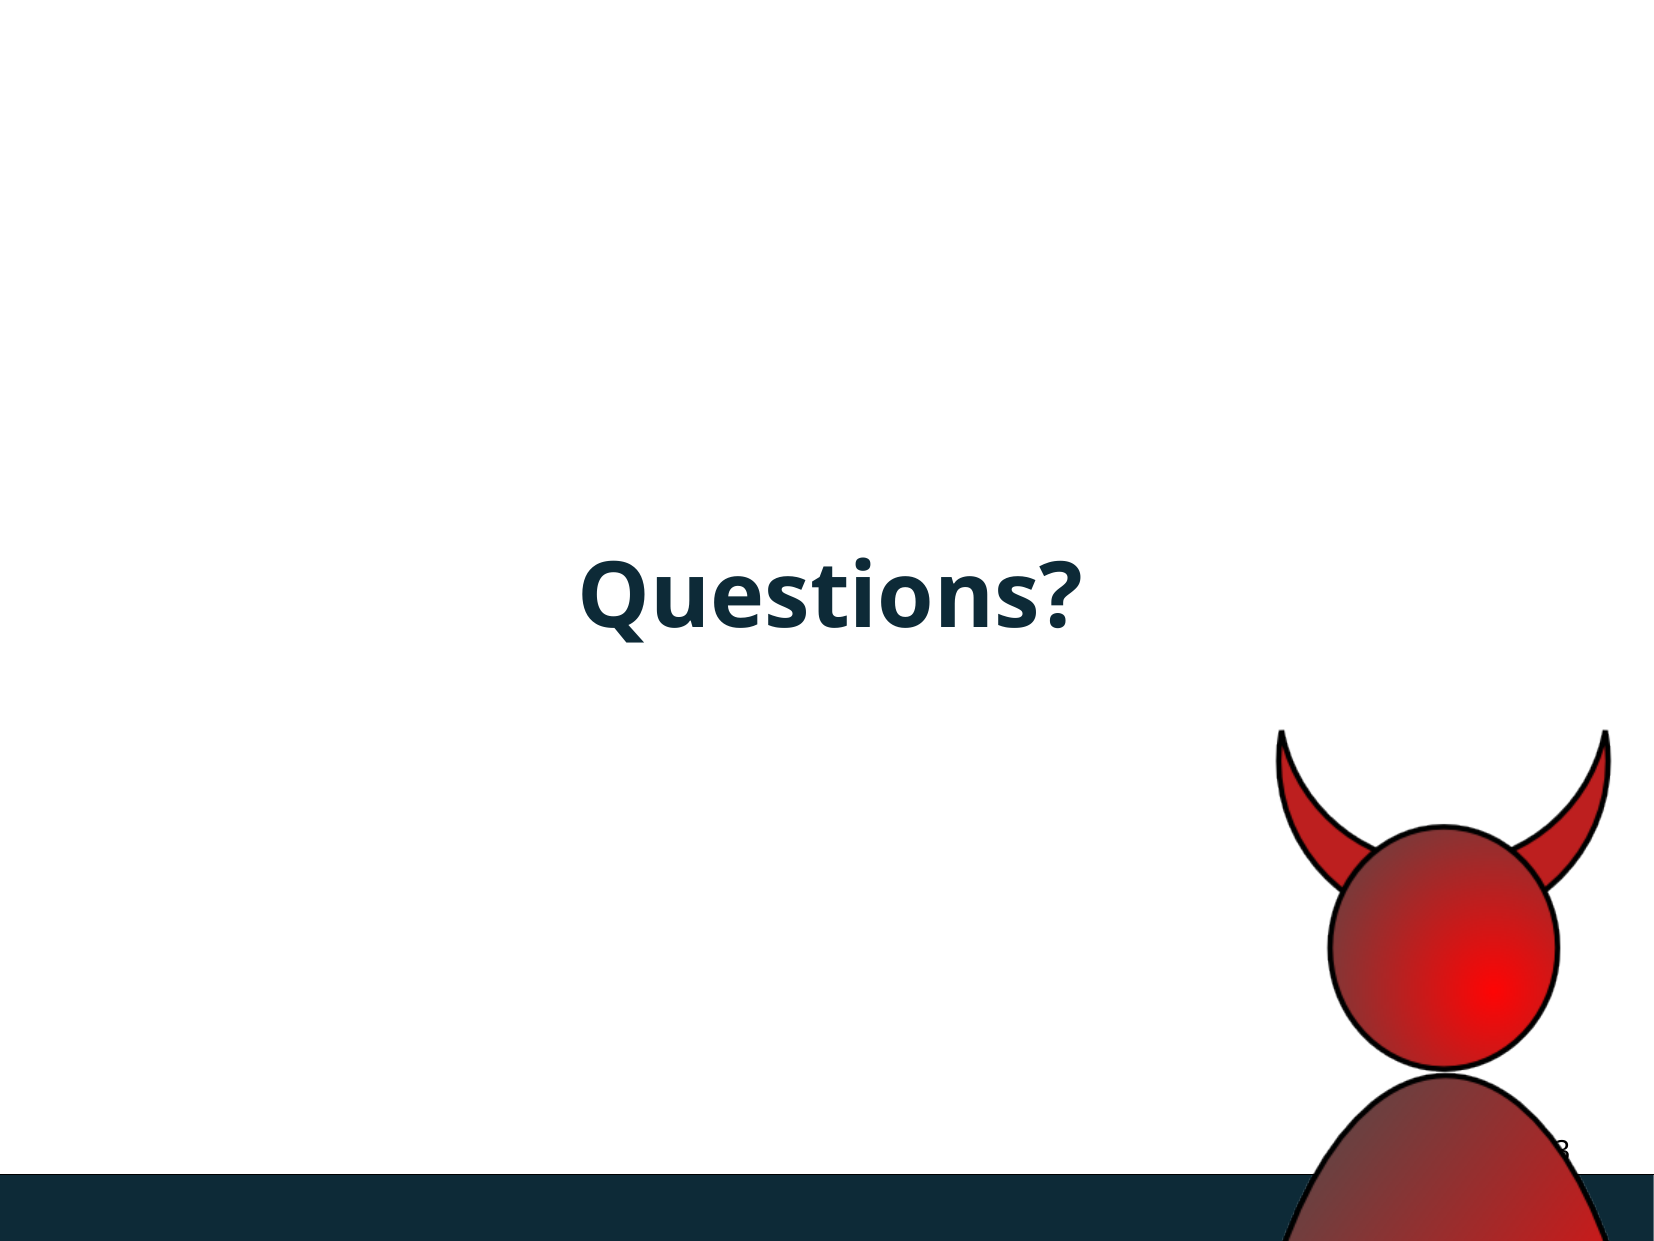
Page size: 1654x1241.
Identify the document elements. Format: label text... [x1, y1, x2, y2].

picture [1241, 728, 1651, 1241]
title Questions? [86, 488, 1576, 696]
